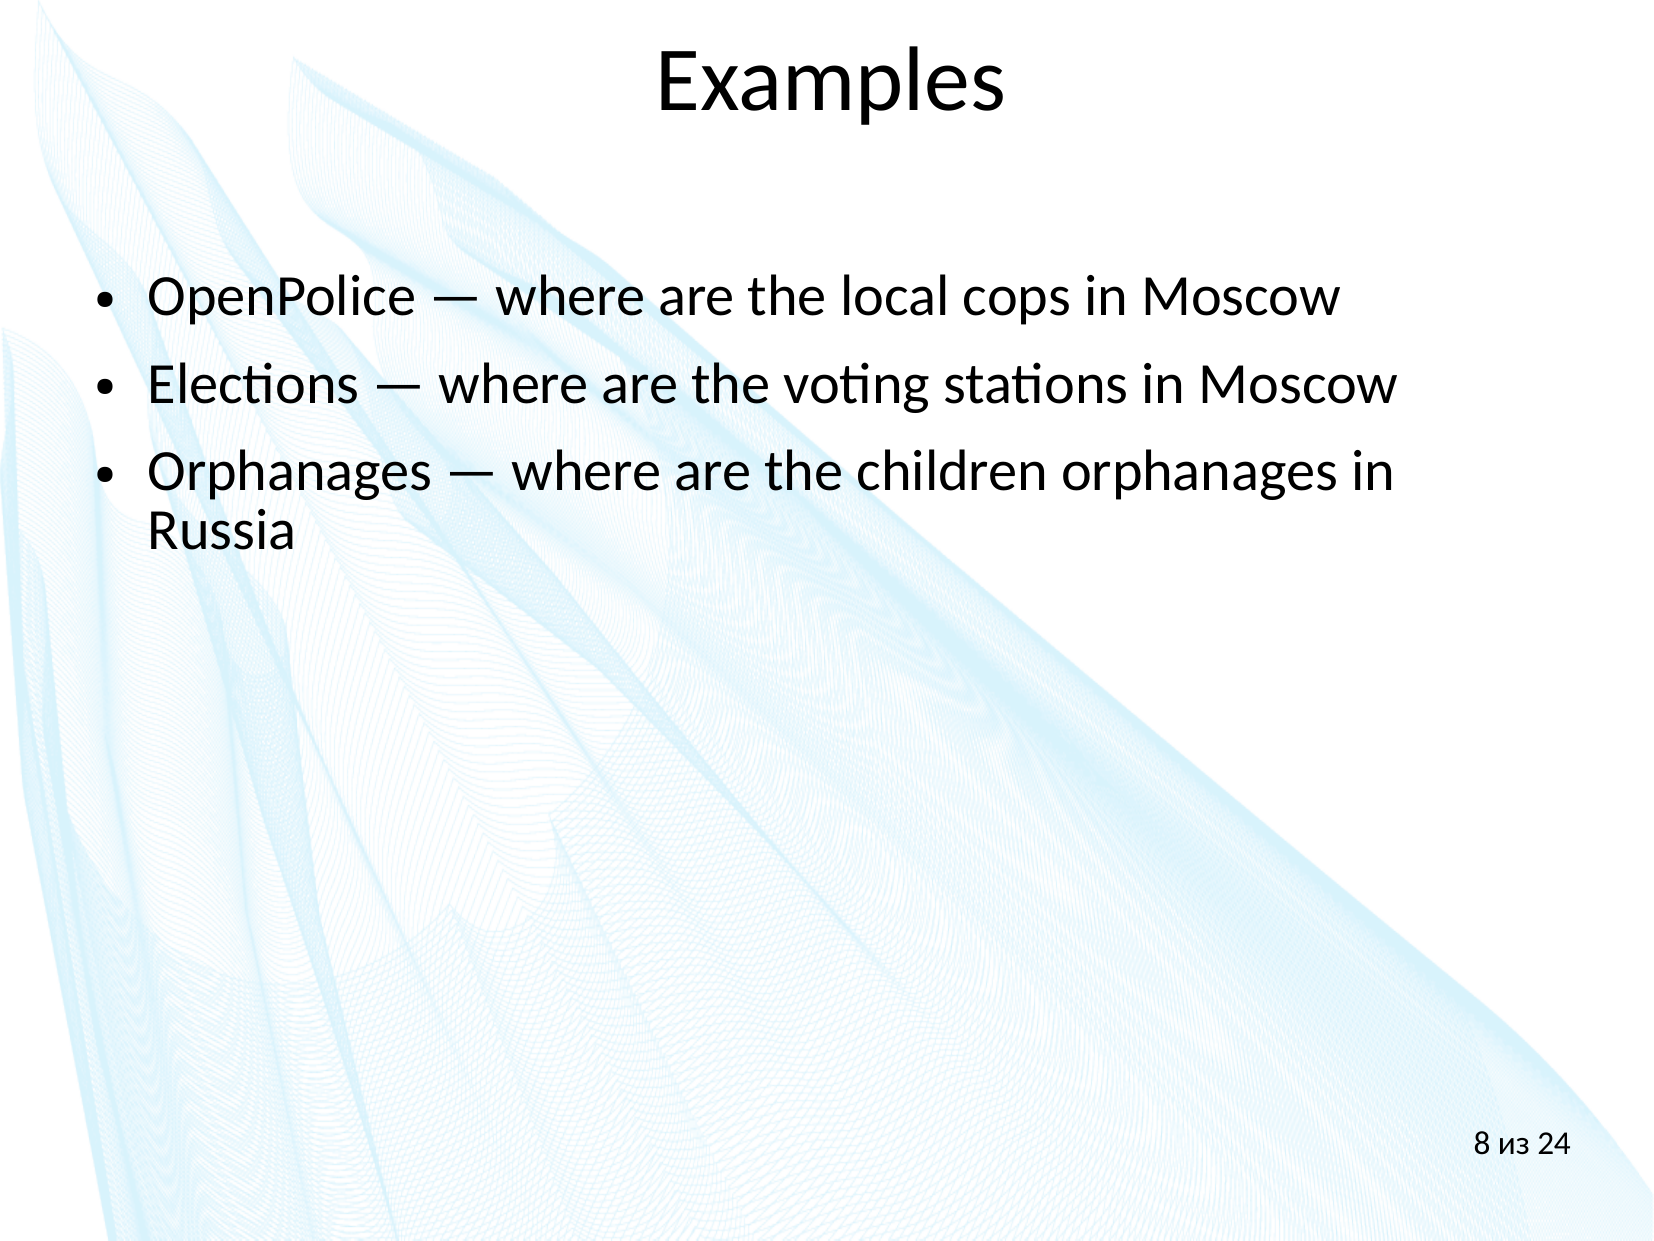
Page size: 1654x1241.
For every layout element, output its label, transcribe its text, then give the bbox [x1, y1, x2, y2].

list OpenPolice — where are the local cops in Moscow Elections — where are the voting stations in Moscow Orphanages — where are the children orphanages in Russia [76, 271, 1554, 910]
title Examples [0, 0, 1648, 192]
picture [0, 0, 1654, 1241]
